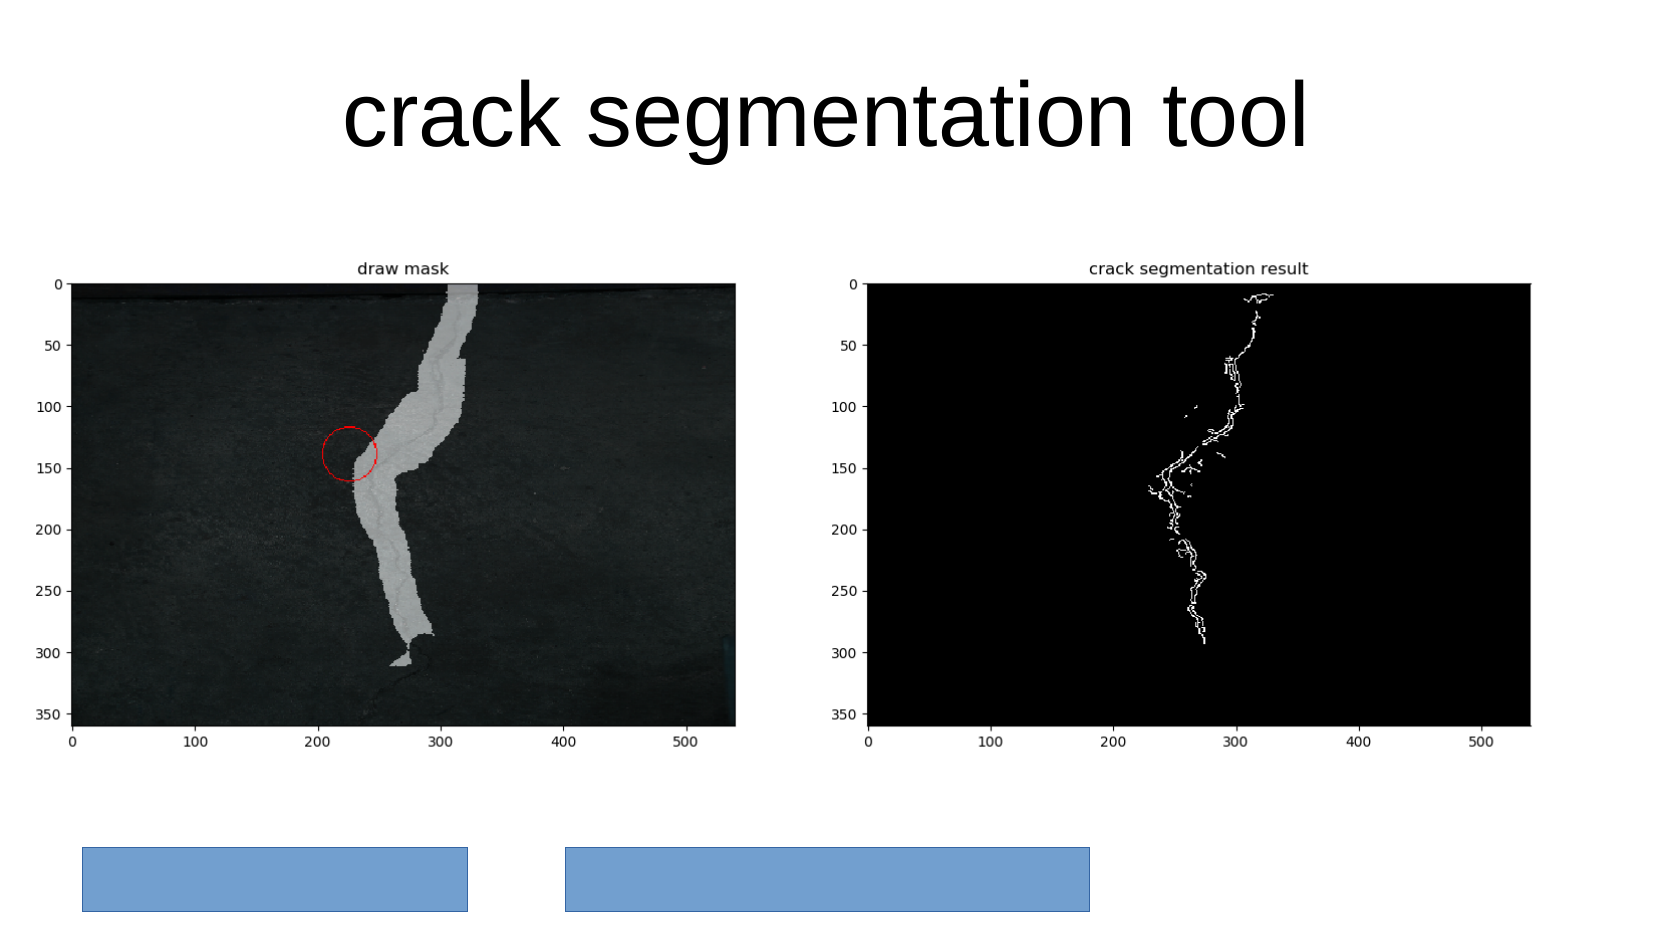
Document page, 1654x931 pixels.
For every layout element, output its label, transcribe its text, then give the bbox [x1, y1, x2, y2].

title crack segmentation tool [82, 37, 1571, 193]
picture [0, 199, 1654, 828]
